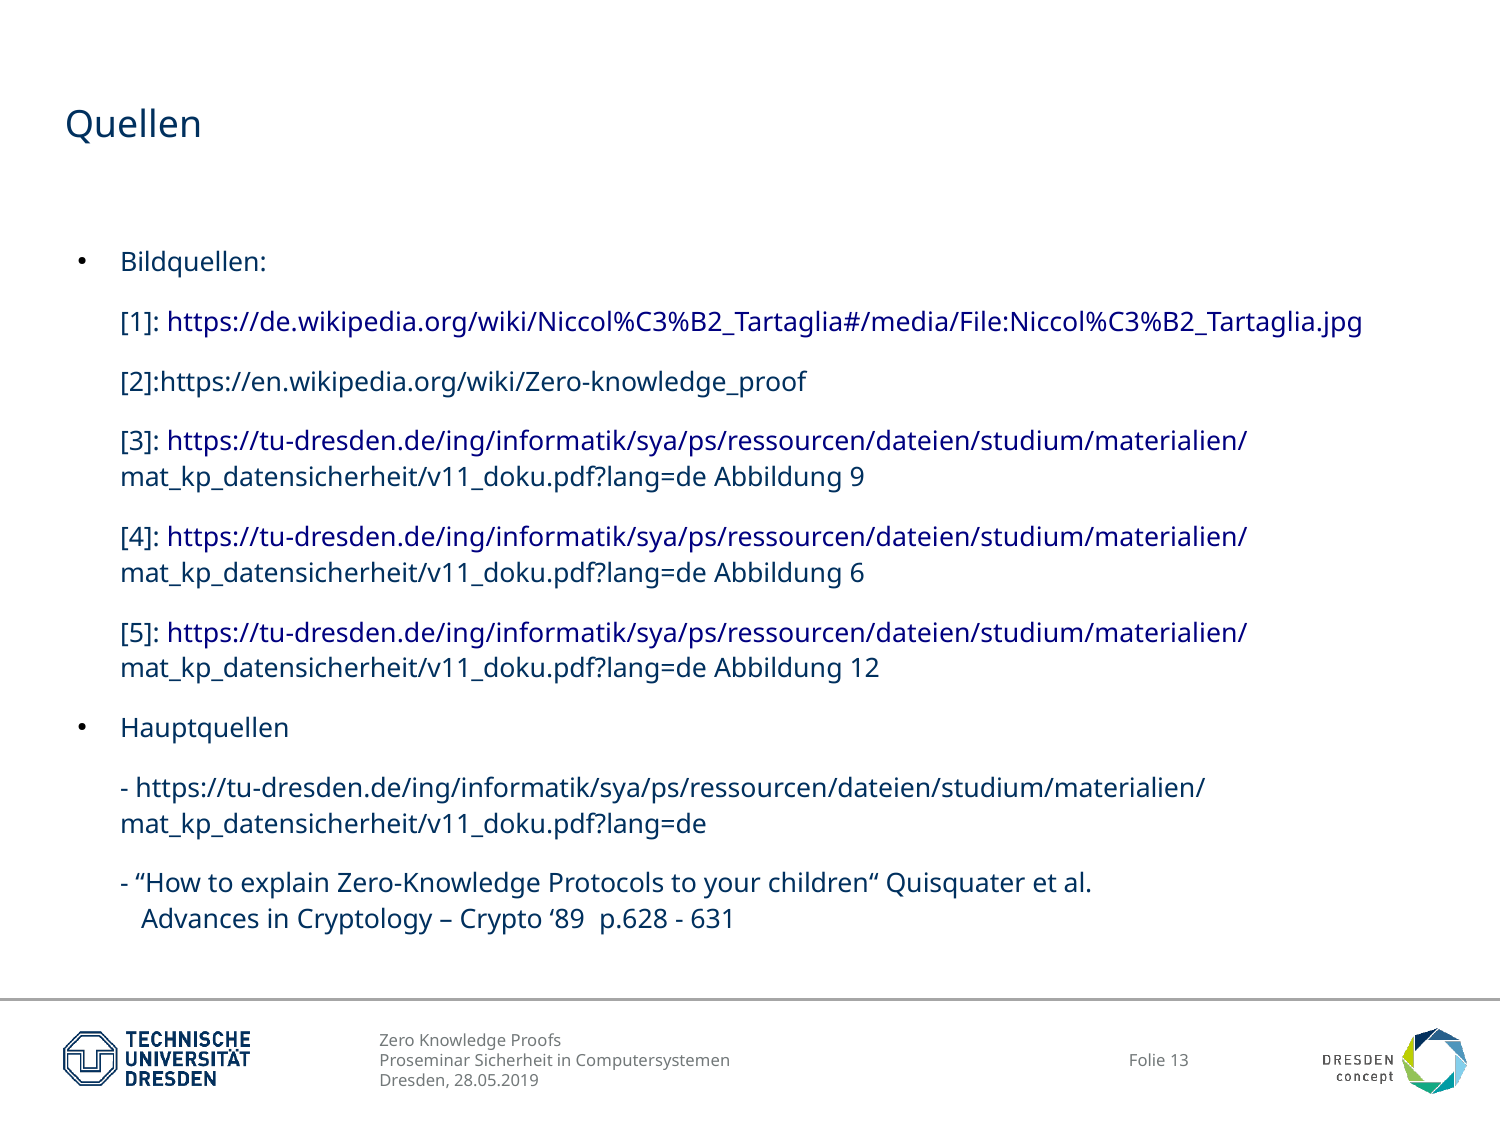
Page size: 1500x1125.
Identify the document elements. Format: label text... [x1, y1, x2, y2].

picture [63, 1031, 250, 1086]
title Quellen [64, 56, 1437, 190]
list Bildquellen: [1]: https://de.wikipedia.org/wiki/Niccol%C3%B2_Tartaglia#/media/File:Niccol%C3%B2_Tartaglia.jpg [2]:https://en.wikipedia.org/wiki/Zero-knowledge_proof [3]: https://tu-dresden.de/ing/informatik/sya/ps/ressourcen/dateien/studium/materialien/ mat_kp_datensicherheit/v11_doku.pdf?lang=de Abbildung 9 [4]: https://tu-dresden.de/ing/informatik/sya/ps/ressourcen/dateien/studium/materialien/ mat_kp_datensicherheit/v11_doku.pdf?lang=de Abbildung 6 [5]: https://tu-dresden.de/ing/informatik/sya/ps/ressourcen/dateien/studium/materialien/ mat_kp_datensicherheit/v11_doku.pdf?lang=de Abbildung 12 Hauptquellen - https://tu-dresden.de/ing/informatik/sya/ps/ressourcen/dateien/studium/materialien/mat_kp_datensicherheit/v11_doku.pdf?lang=de - “How to explain Zero-Knowledge Protocols to your children“ Quisquater et al. Advances in Cryptology – Crypto ‘89 p.628 - 631 [63, 243, 1437, 941]
picture [1323, 1028, 1467, 1094]
